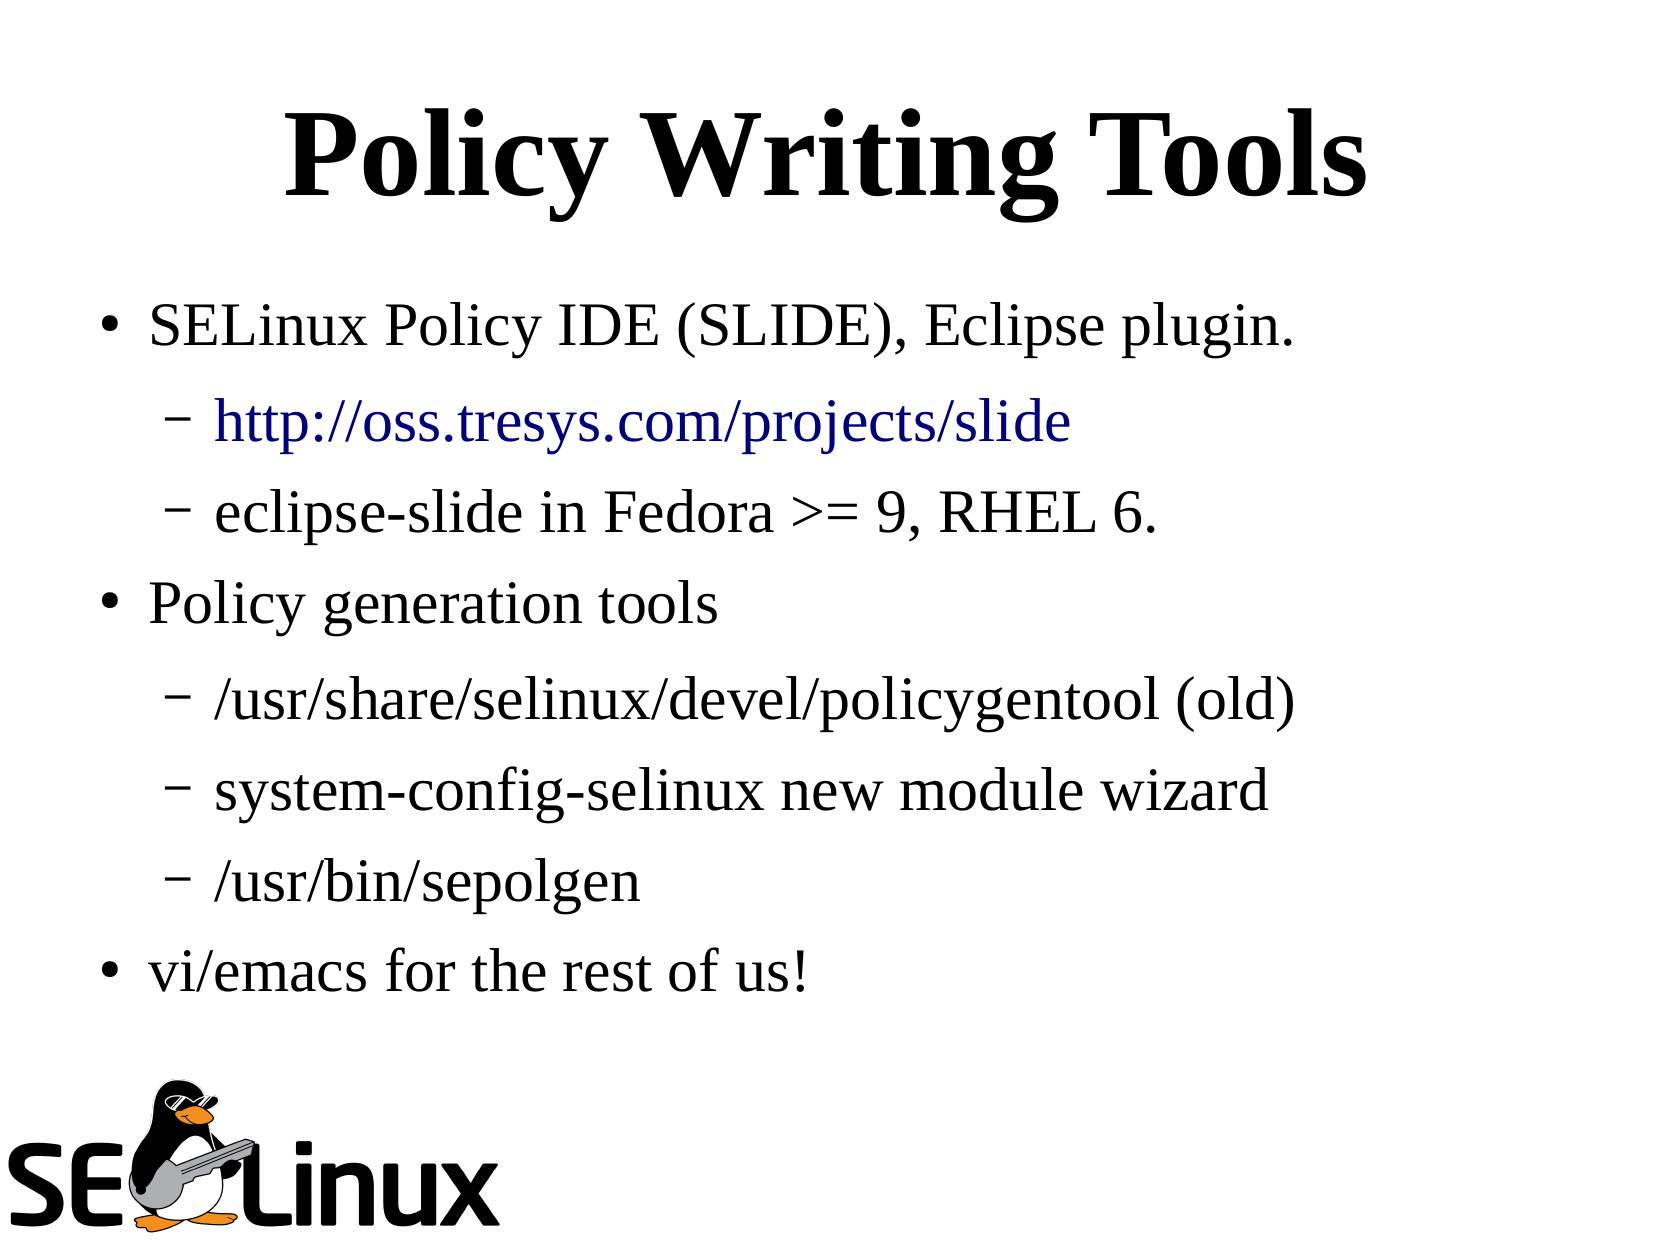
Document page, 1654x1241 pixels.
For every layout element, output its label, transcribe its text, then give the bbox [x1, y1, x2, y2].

list SELinux Policy IDE (SLIDE), Eclipse plugin. http://oss.tresys.com/projects/slide eclipse-slide in Fedora >= 9, RHEL 6. Policy generation tools /usr/share/selinux/devel/policygentool (old) system-config-selinux new module wizard /usr/bin/sepolgen vi/emacs for the rest of us! [82, 290, 1571, 1010]
picture [0, 919, 526, 1241]
title Policy Writing Tools [82, 49, 1571, 257]
